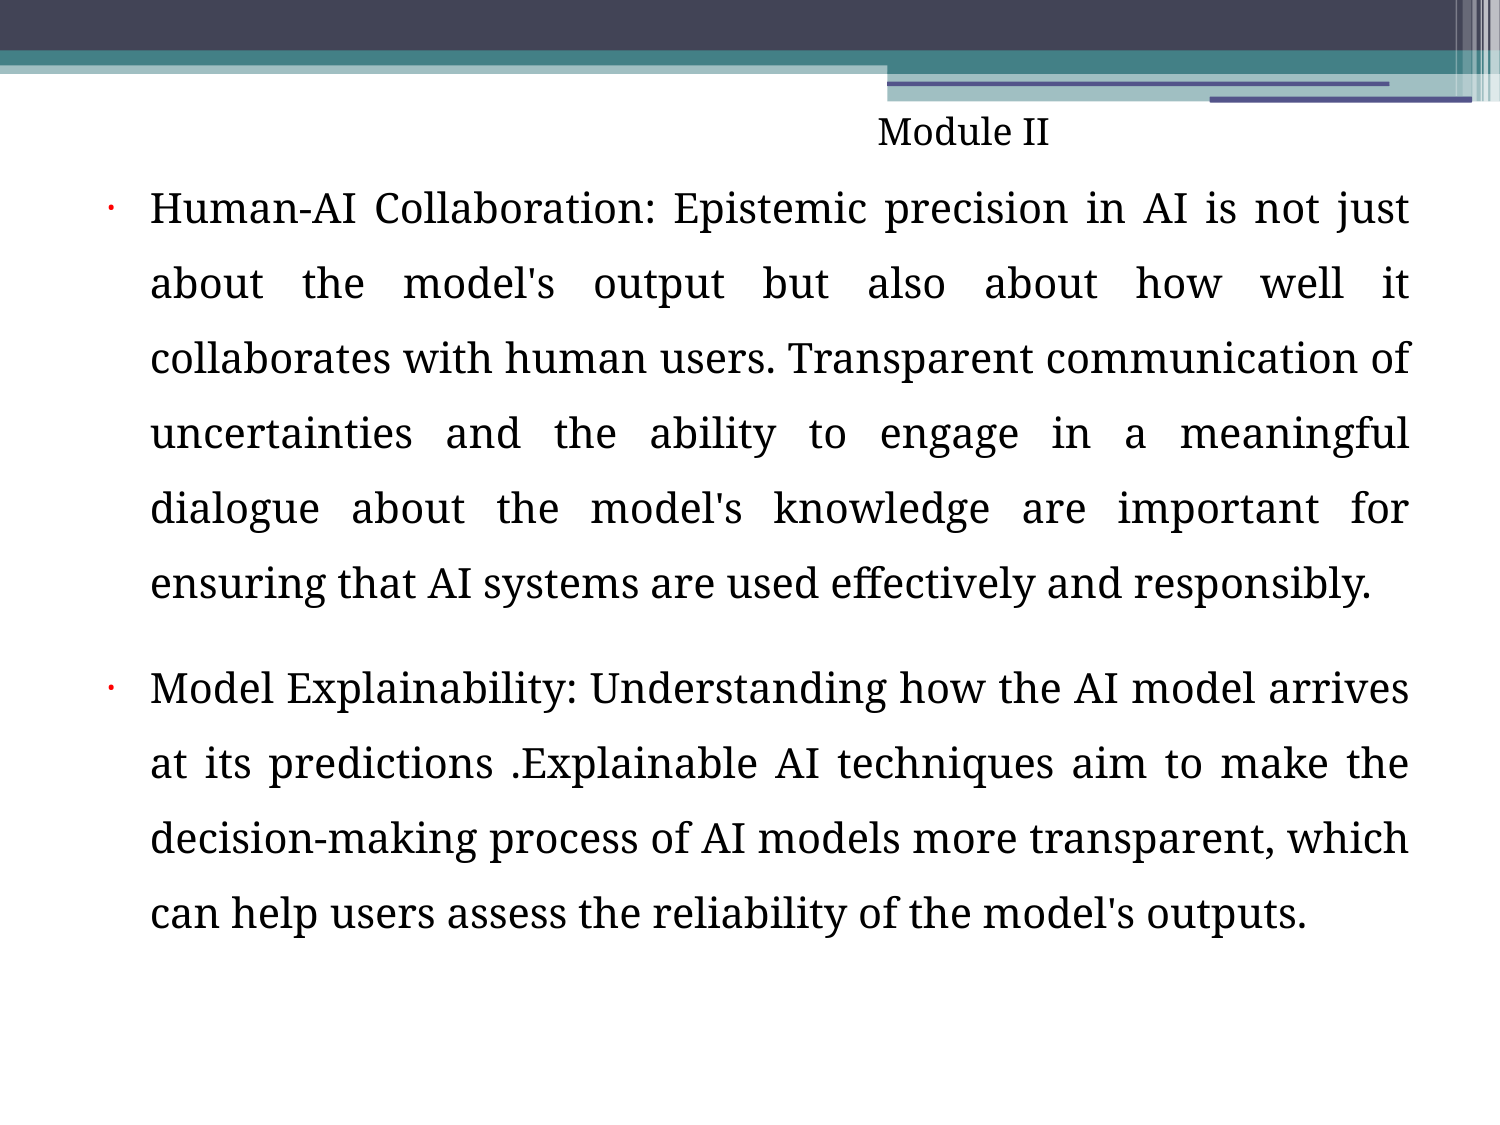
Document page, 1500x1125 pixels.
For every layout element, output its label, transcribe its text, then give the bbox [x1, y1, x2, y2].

list Human-AI Collaboration: Epistemic precision in AI is not just about the model's output but also about how well it collaborates with human users. Transparent communication of uncertainties and the ability to engage in a meaningful dialogue about the model's knowledge are important for ensuring that AI systems are used effectively and responsibly. Model Explainability: Understanding how the AI model arrives at its predictions .Explainable AI techniques aim to make the decision-making process of AI models more transparent, which can help users assess the reliability of the model's outputs. [75, 149, 1425, 1079]
footer Module II [862, 100, 1080, 176]
